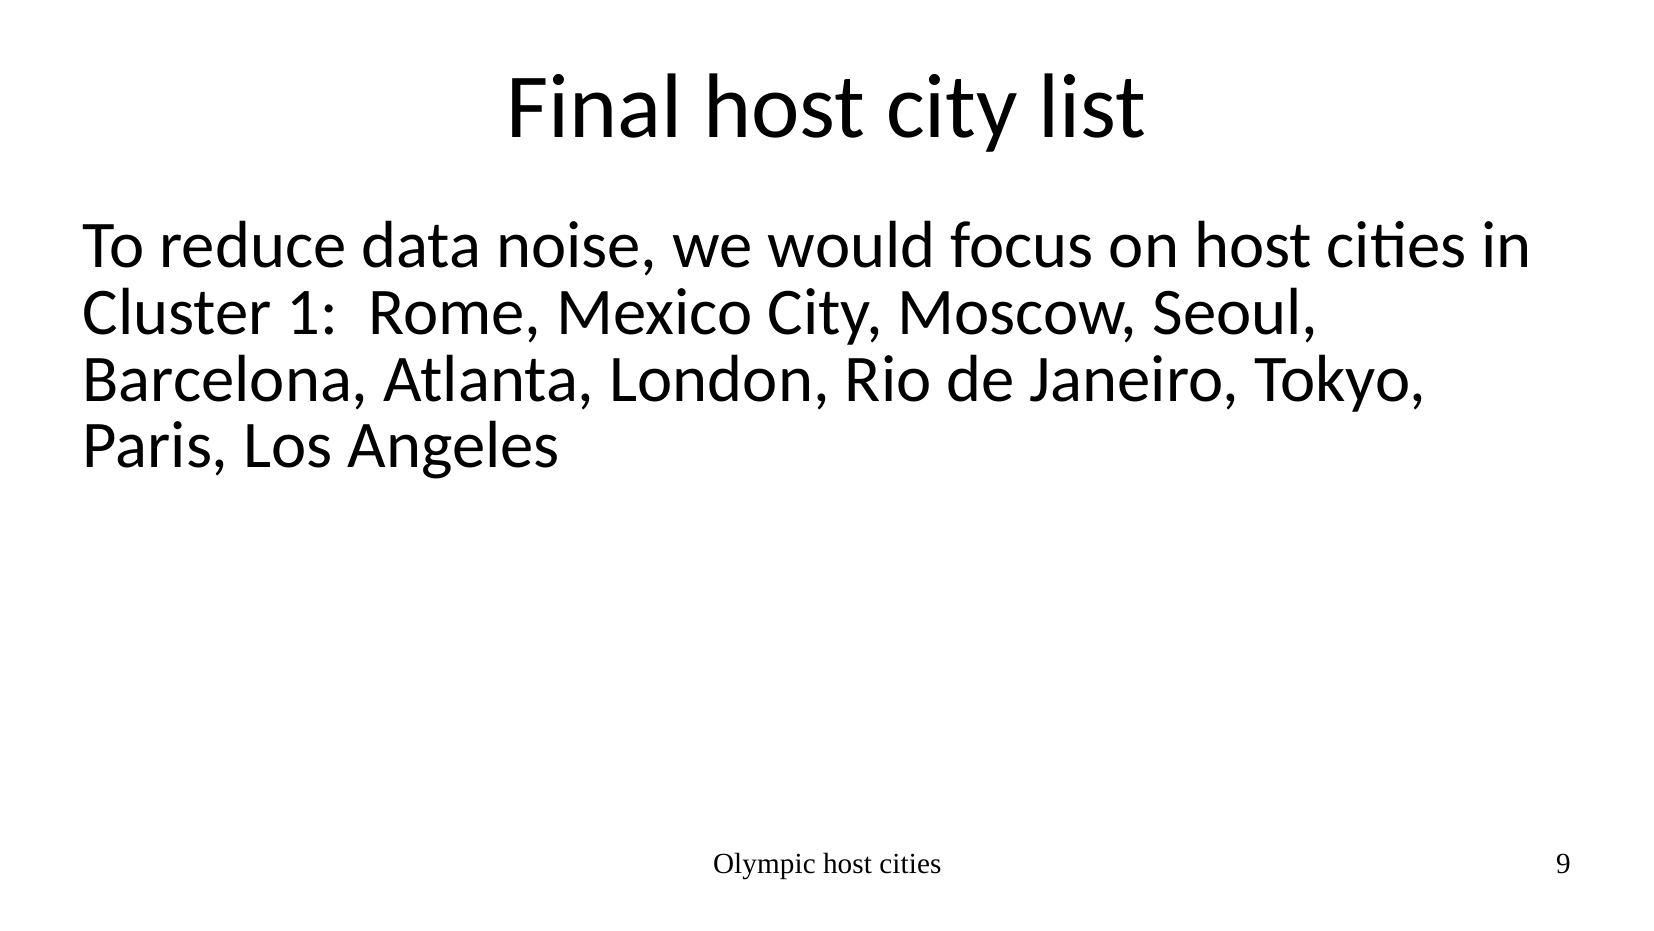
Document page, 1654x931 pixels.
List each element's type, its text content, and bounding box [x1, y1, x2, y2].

list To reduce data noise, we would focus on host cities in Cluster 1: Rome, Mexico City, Moscow, Seoul, Barcelona, Atlanta, London, Rio de Janeiro, Tokyo, Paris, Los Angeles [82, 217, 1571, 758]
title Final host city list [82, 37, 1571, 193]
